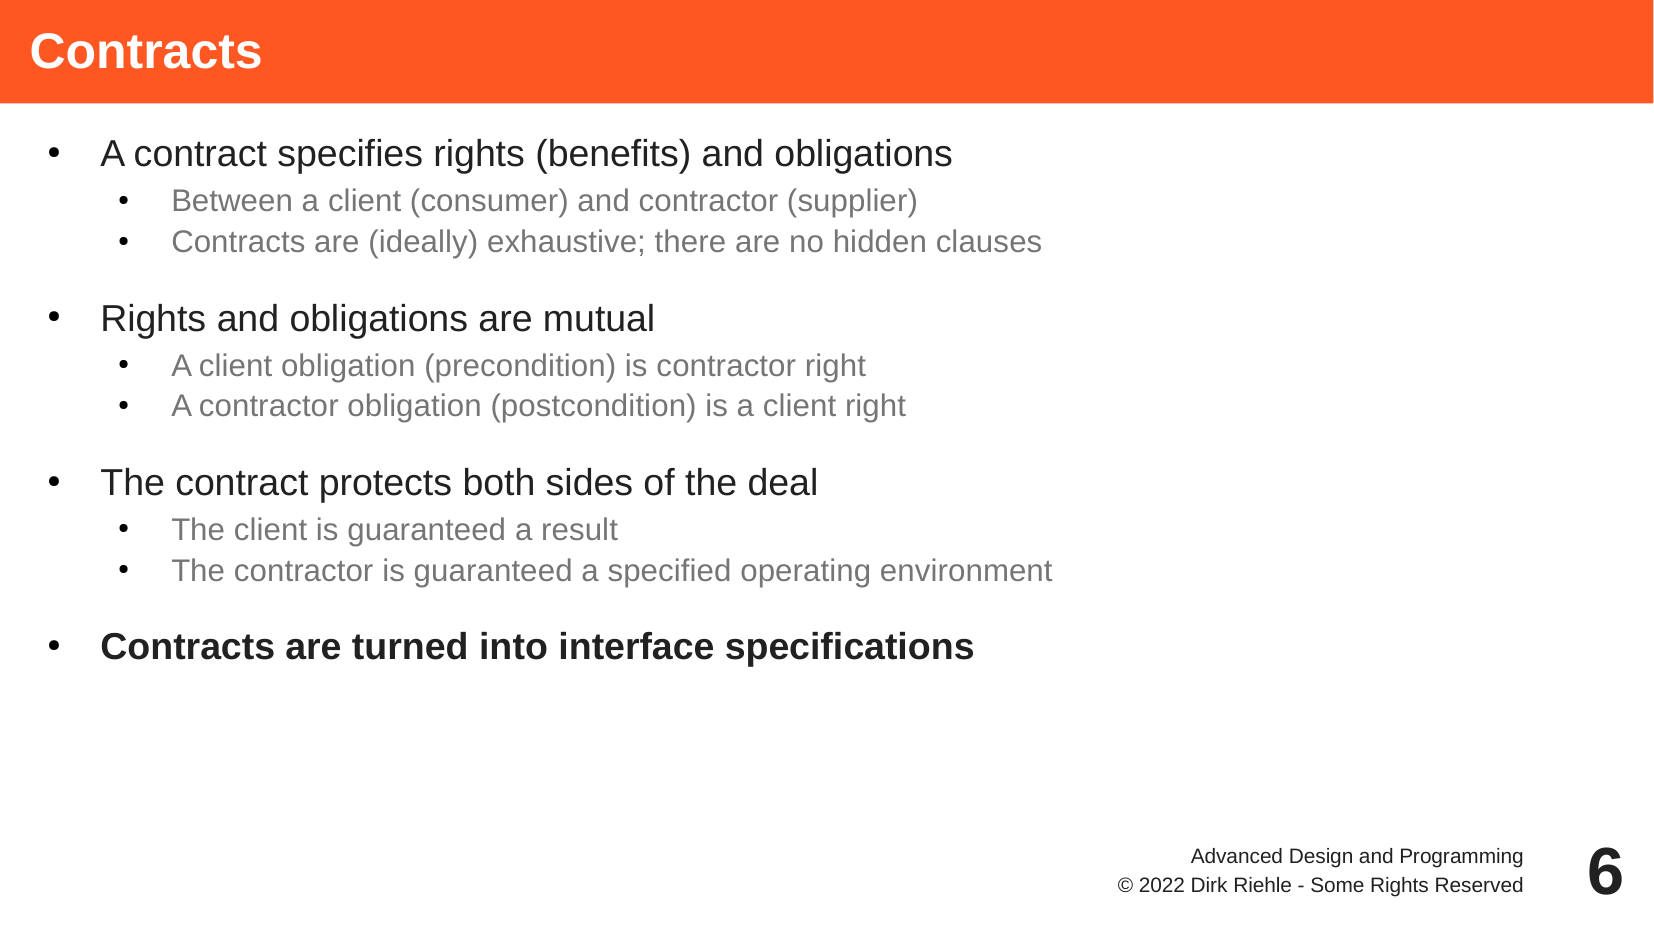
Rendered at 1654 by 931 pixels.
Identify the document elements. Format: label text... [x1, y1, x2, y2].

list A contract specifies rights (benefits) and obligations Between a client (consumer) and contractor (supplier) Contracts are (ideally) exhaustive; there are no hidden clauses Rights and obligations are mutual A client obligation (precondition) is contractor right A contractor obligation (postcondition) is a client right The contract protects both sides of the deal The client is guaranteed a result The contractor is guaranteed a specified operating environment Contracts are turned into interface specifications [29, 132, 1625, 813]
title Contracts [0, 0, 1654, 104]
